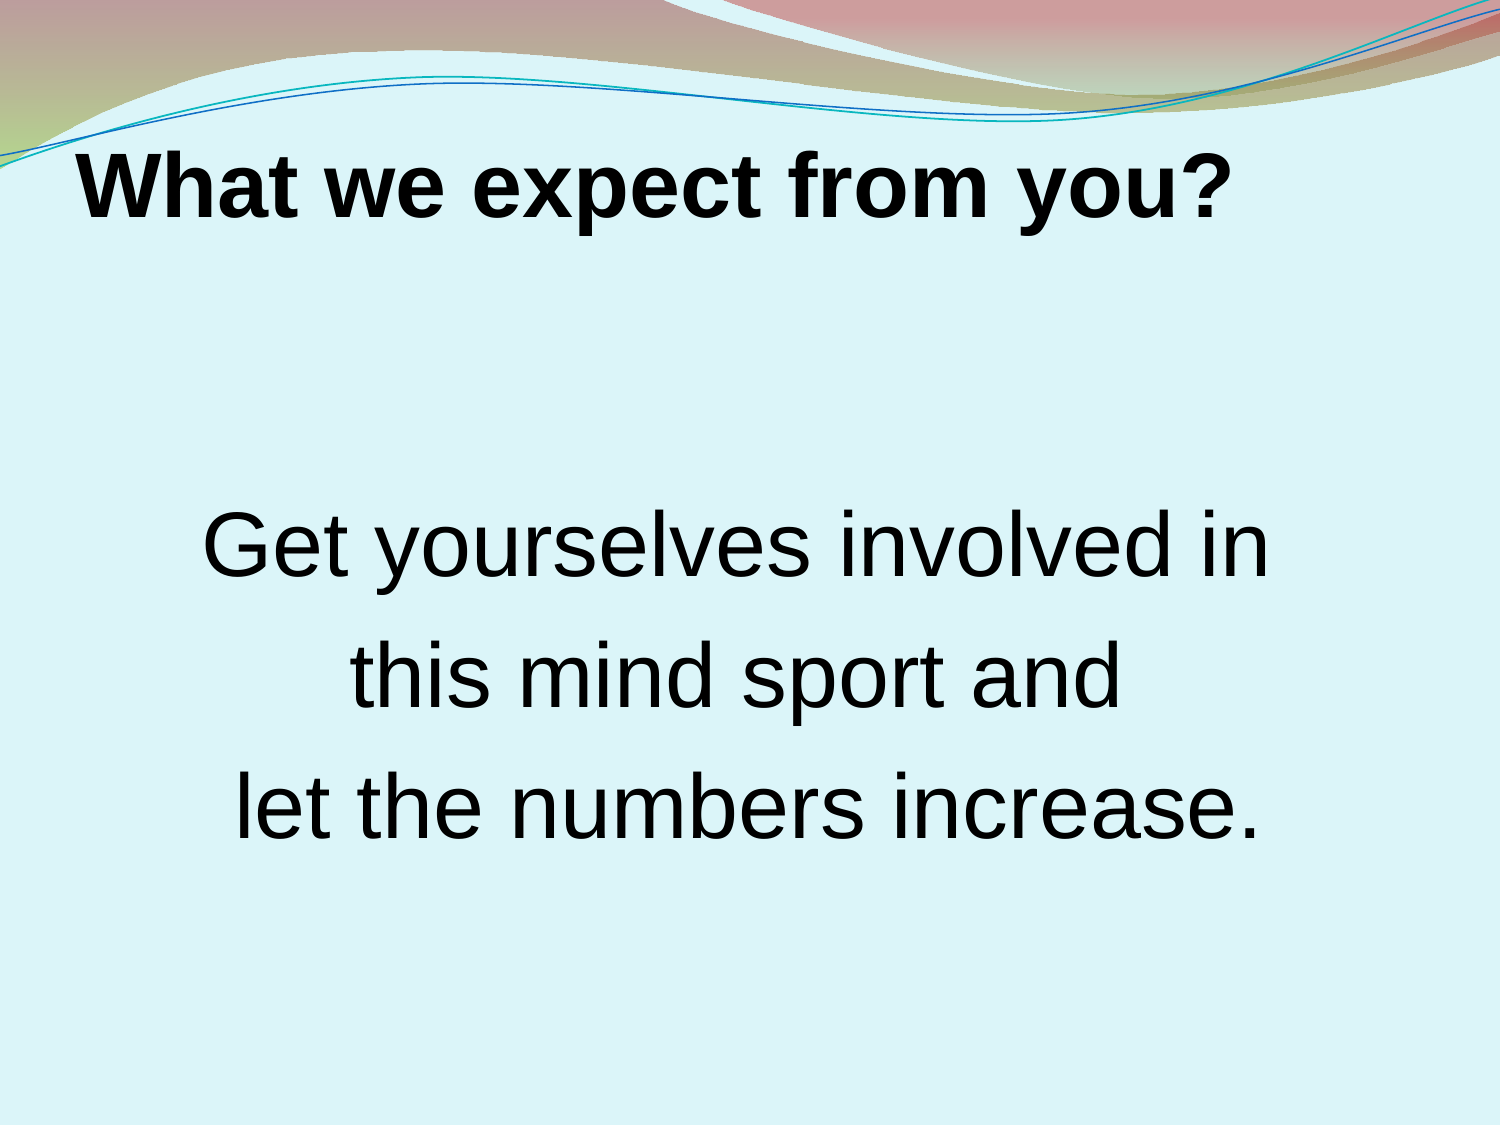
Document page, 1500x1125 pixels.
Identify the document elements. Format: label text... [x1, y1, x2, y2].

list Get yourselves involved in this mind sport and let the numbers increase. [75, 263, 1425, 916]
title What we expect from you? [75, 44, 1425, 233]
